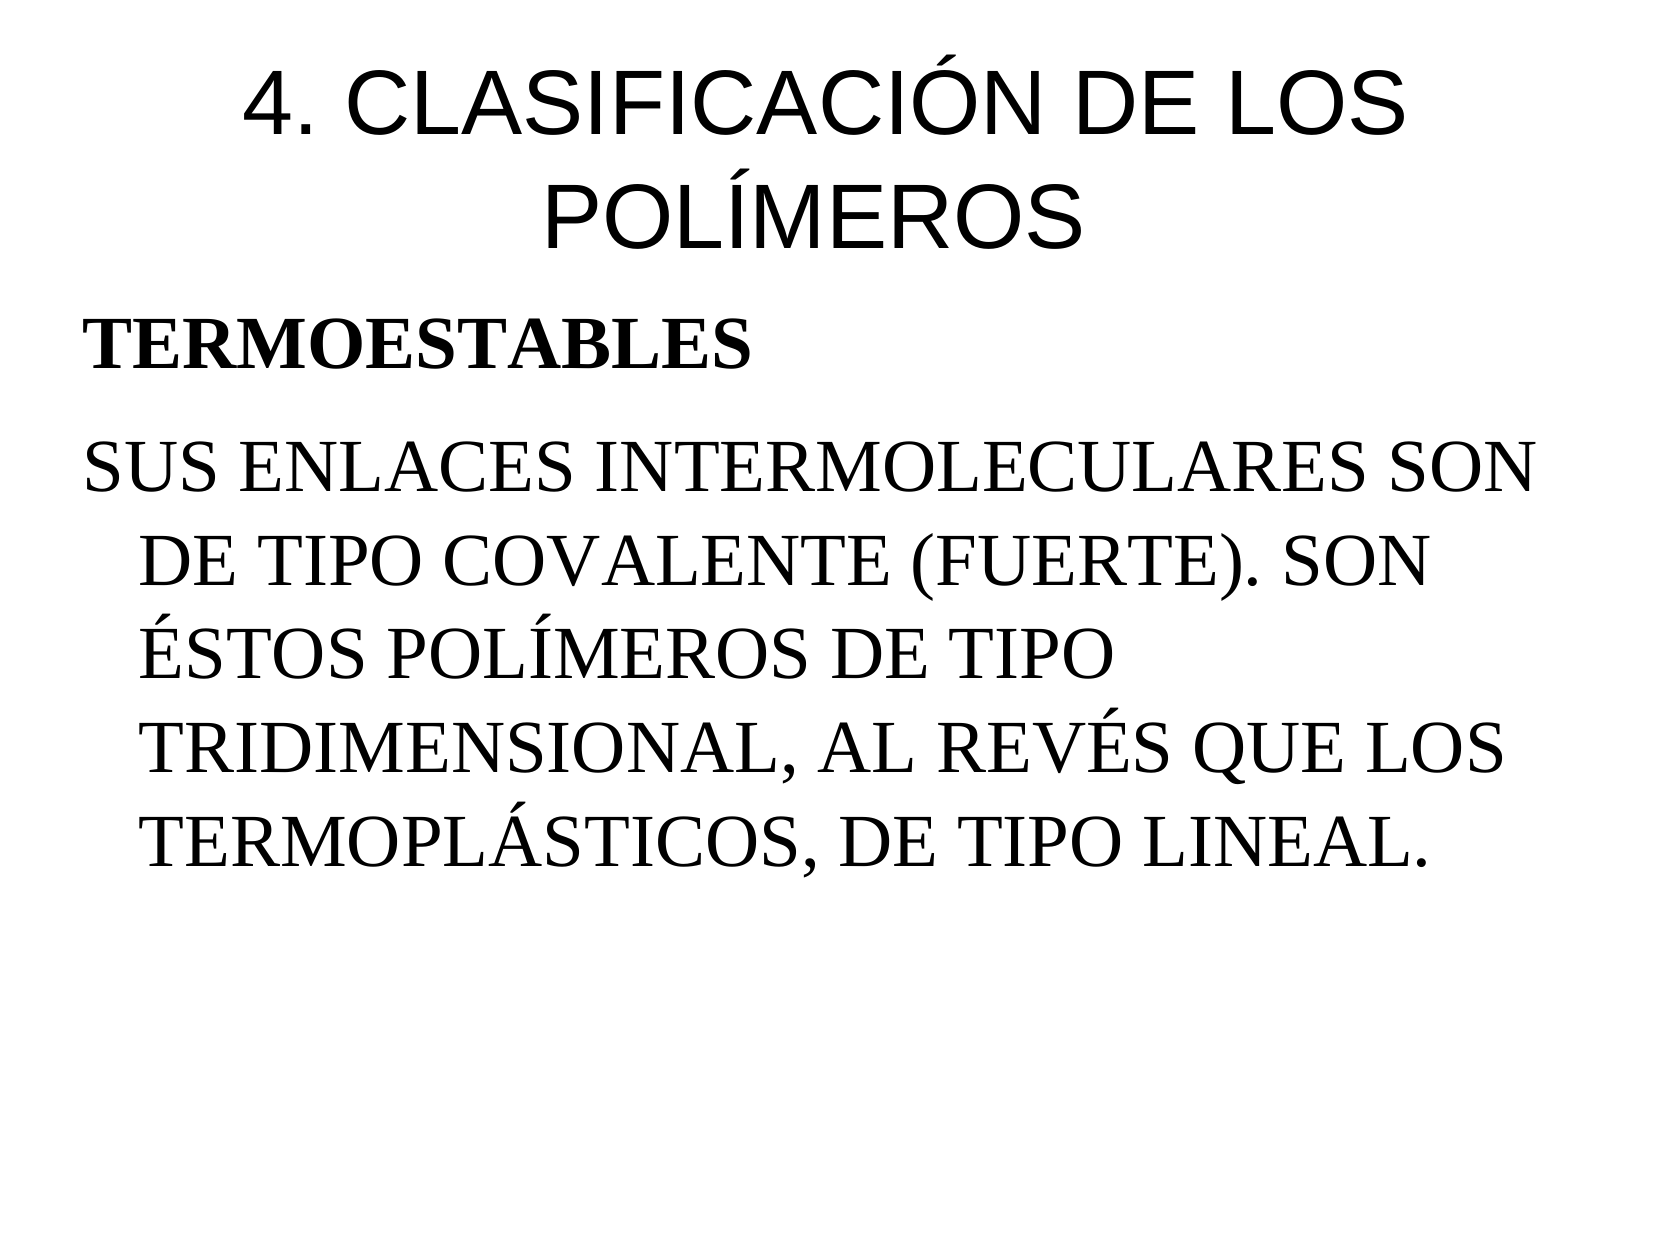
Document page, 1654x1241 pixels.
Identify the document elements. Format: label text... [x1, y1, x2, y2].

title 4. CLASIFICACIÓN DE LOS POLÍMEROS [82, 38, 1571, 268]
list TERMOESTABLES SUS ENLACES INTERMOLECULARES SON DE TIPO COVALENTE (FUERTE). SON ÉSTOS POLÍMEROS DE TIPO TRIDIMENSIONAL, AL REVÉS QUE LOS TERMOPLÁSTICOS, DE TIPO LINEAL. [82, 290, 1571, 1109]
